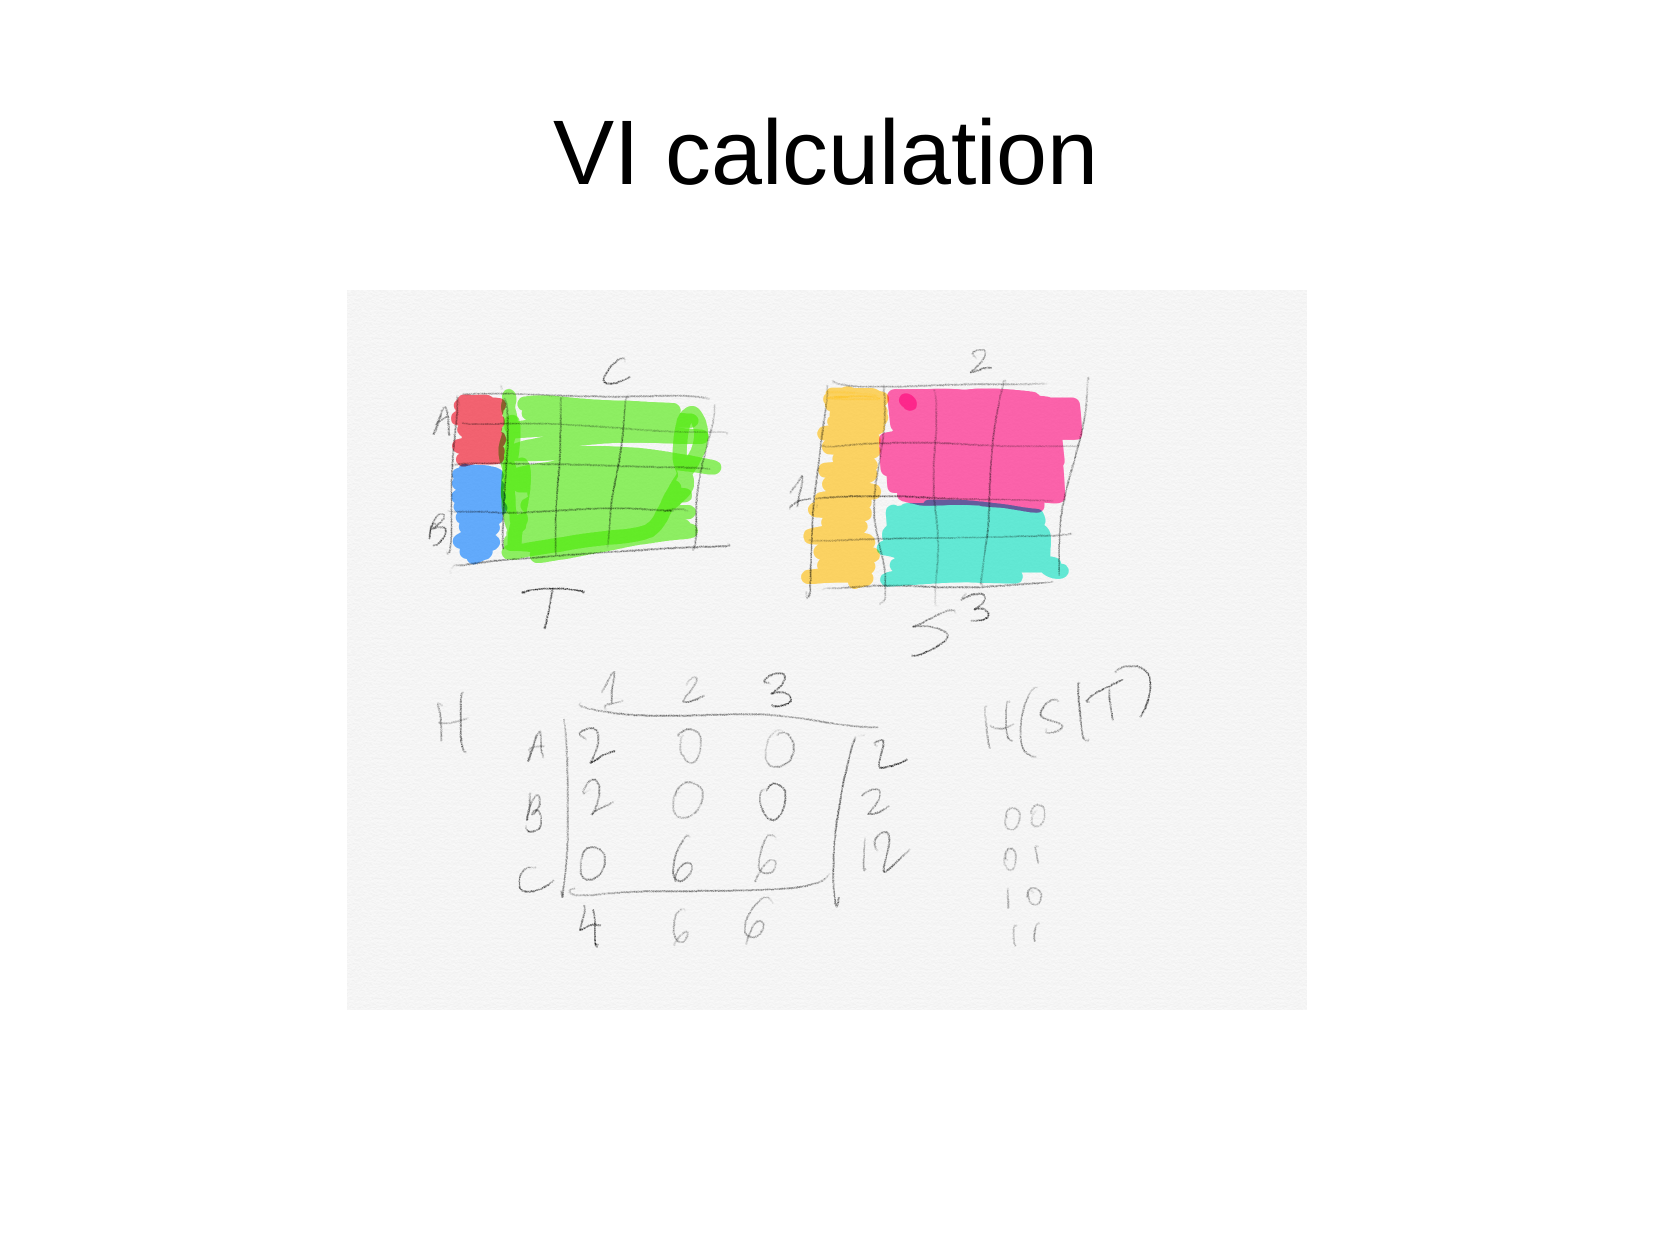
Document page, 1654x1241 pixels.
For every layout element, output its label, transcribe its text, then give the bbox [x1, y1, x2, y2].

picture [347, 290, 1307, 1010]
title VI calculation [82, 49, 1571, 257]
